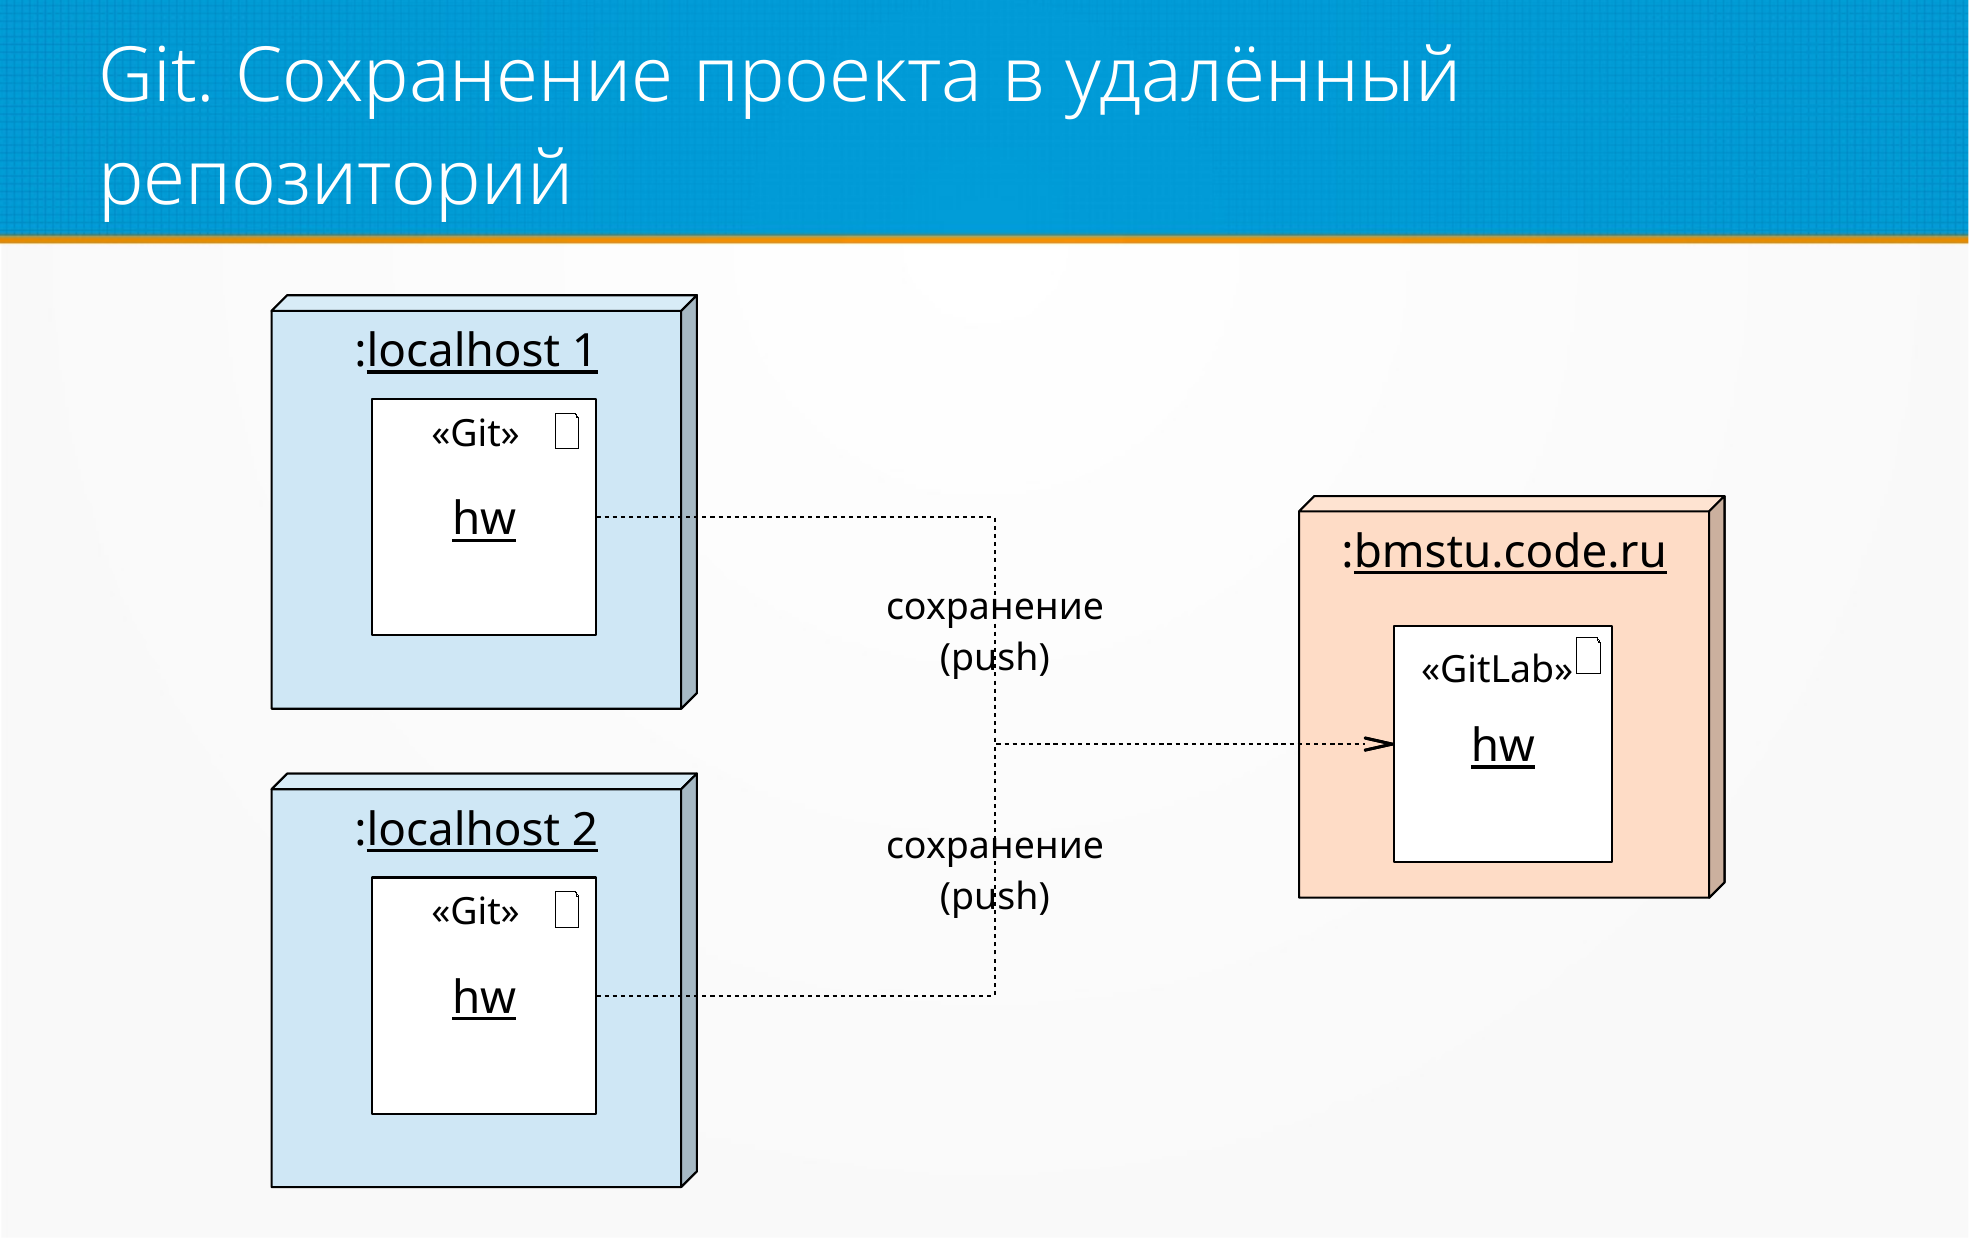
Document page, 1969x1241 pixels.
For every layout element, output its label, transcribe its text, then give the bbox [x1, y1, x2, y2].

text_box :localhost 2 [271, 790, 681, 1188]
picture [0, 233, 1969, 1241]
text_box hw [1393, 625, 1613, 863]
text_box «Git» [372, 399, 579, 465]
text_box «GitLab» [1393, 635, 1601, 701]
text_box hw [372, 877, 597, 1114]
text_box :localhost 1 [271, 311, 681, 709]
text_box «Git» [372, 877, 579, 943]
text_box hw [372, 399, 597, 636]
text_box :bmstu.code.ru [1299, 512, 1709, 898]
title Git. Сохранение проекта в удалённый репозиторий [98, 19, 1870, 227]
